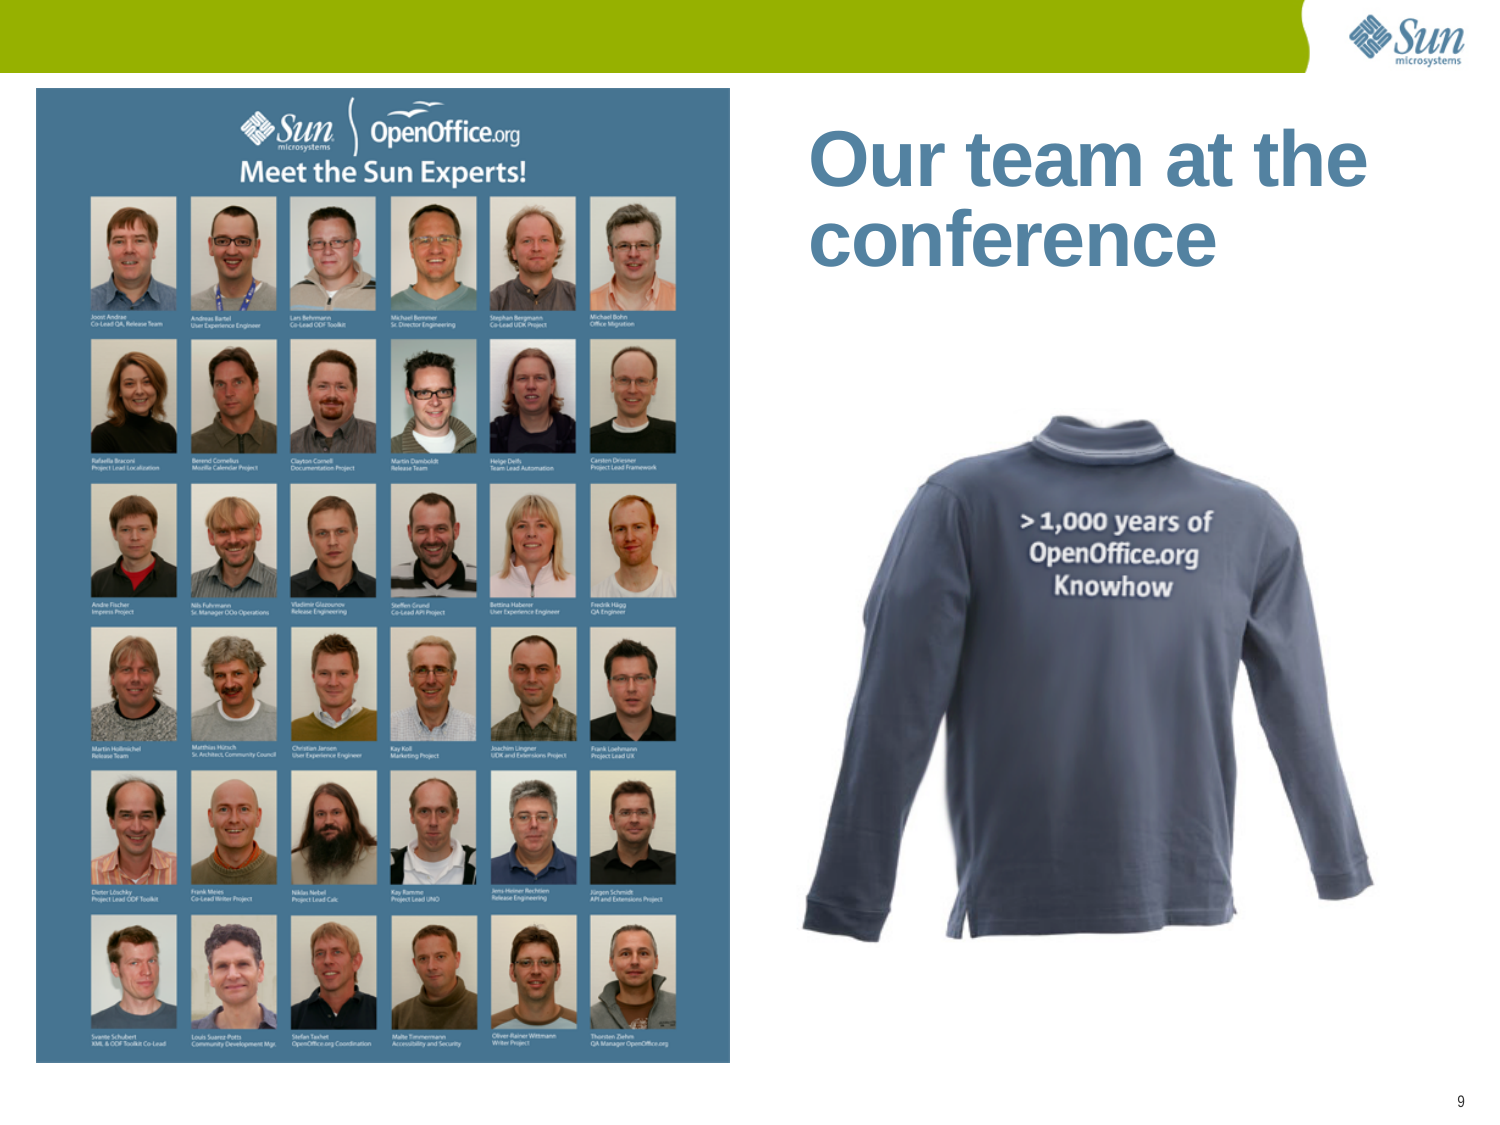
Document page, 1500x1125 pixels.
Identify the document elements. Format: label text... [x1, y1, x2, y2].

picture [794, 408, 1384, 948]
picture [0, 0, 1500, 73]
title Our team at the conference [808, 123, 1437, 402]
picture [36, 88, 730, 1063]
